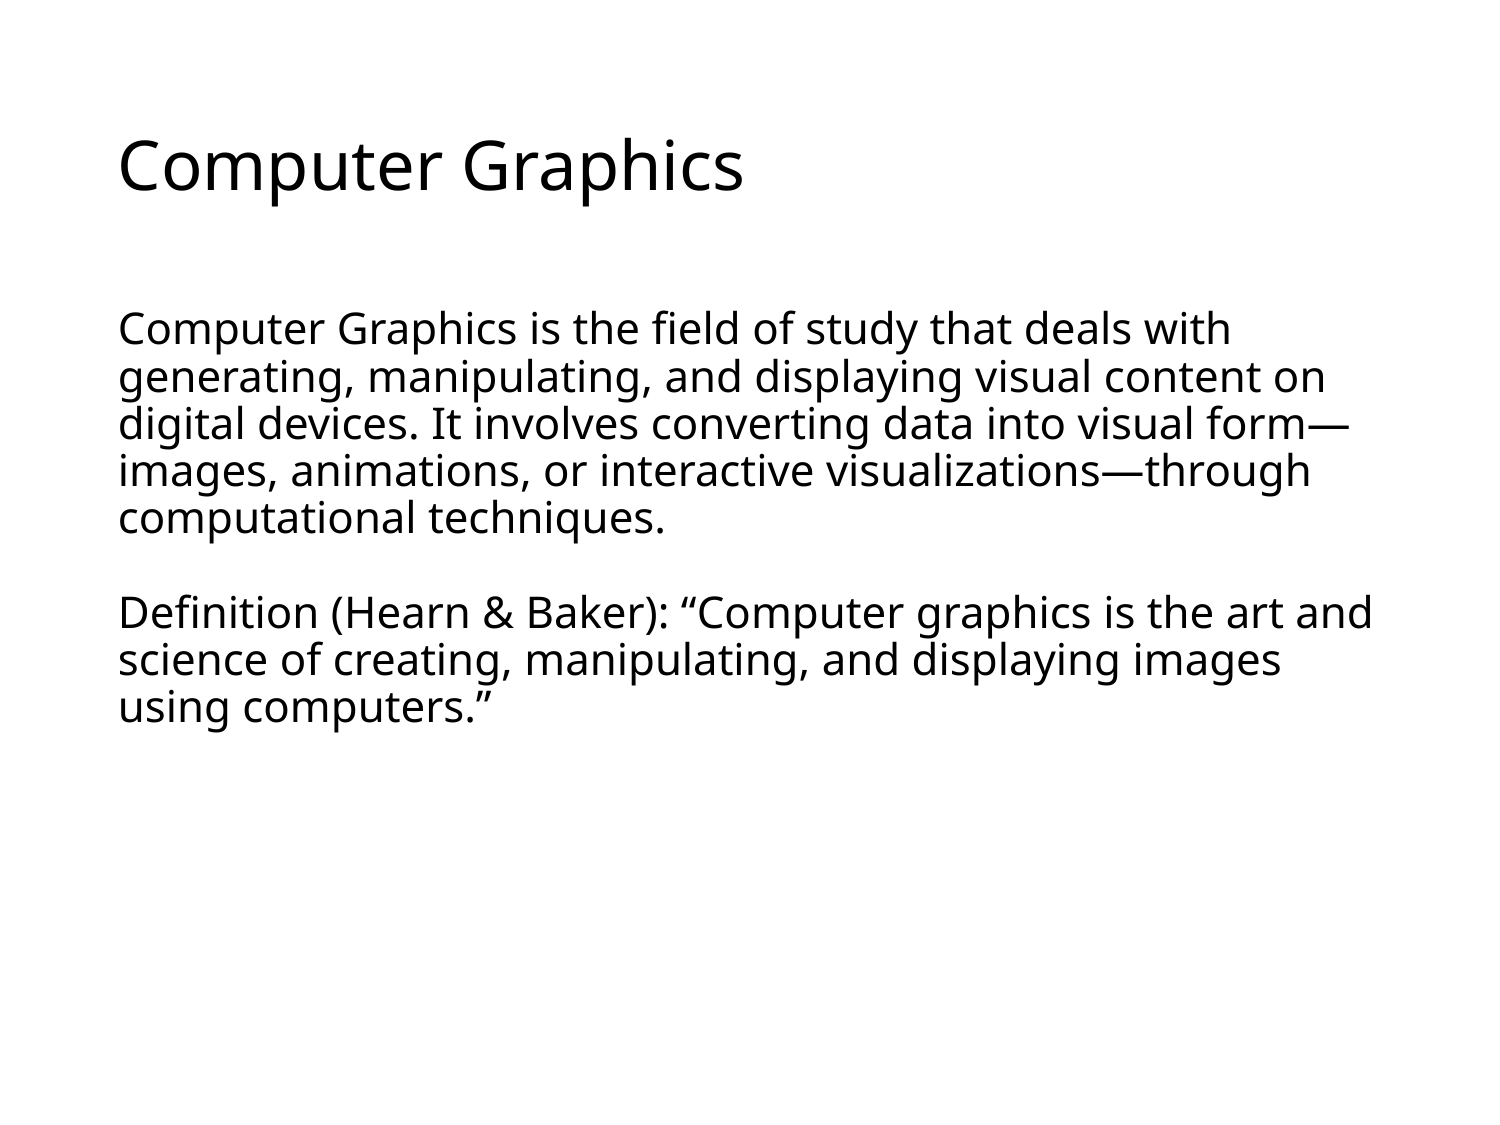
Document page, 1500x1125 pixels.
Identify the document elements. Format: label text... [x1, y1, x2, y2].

title Computer Graphics [103, 59, 1397, 278]
list Computer Graphics is the field of study that deals with generating, manipulating, and displaying visual content on digital devices. It involves converting data into visual form—images, animations, or interactive visualizations—through computational techniques. Definition (Hearn & Baker): “Computer graphics is the art and science of creating, manipulating, and displaying images using computers.” [103, 299, 1397, 1014]
